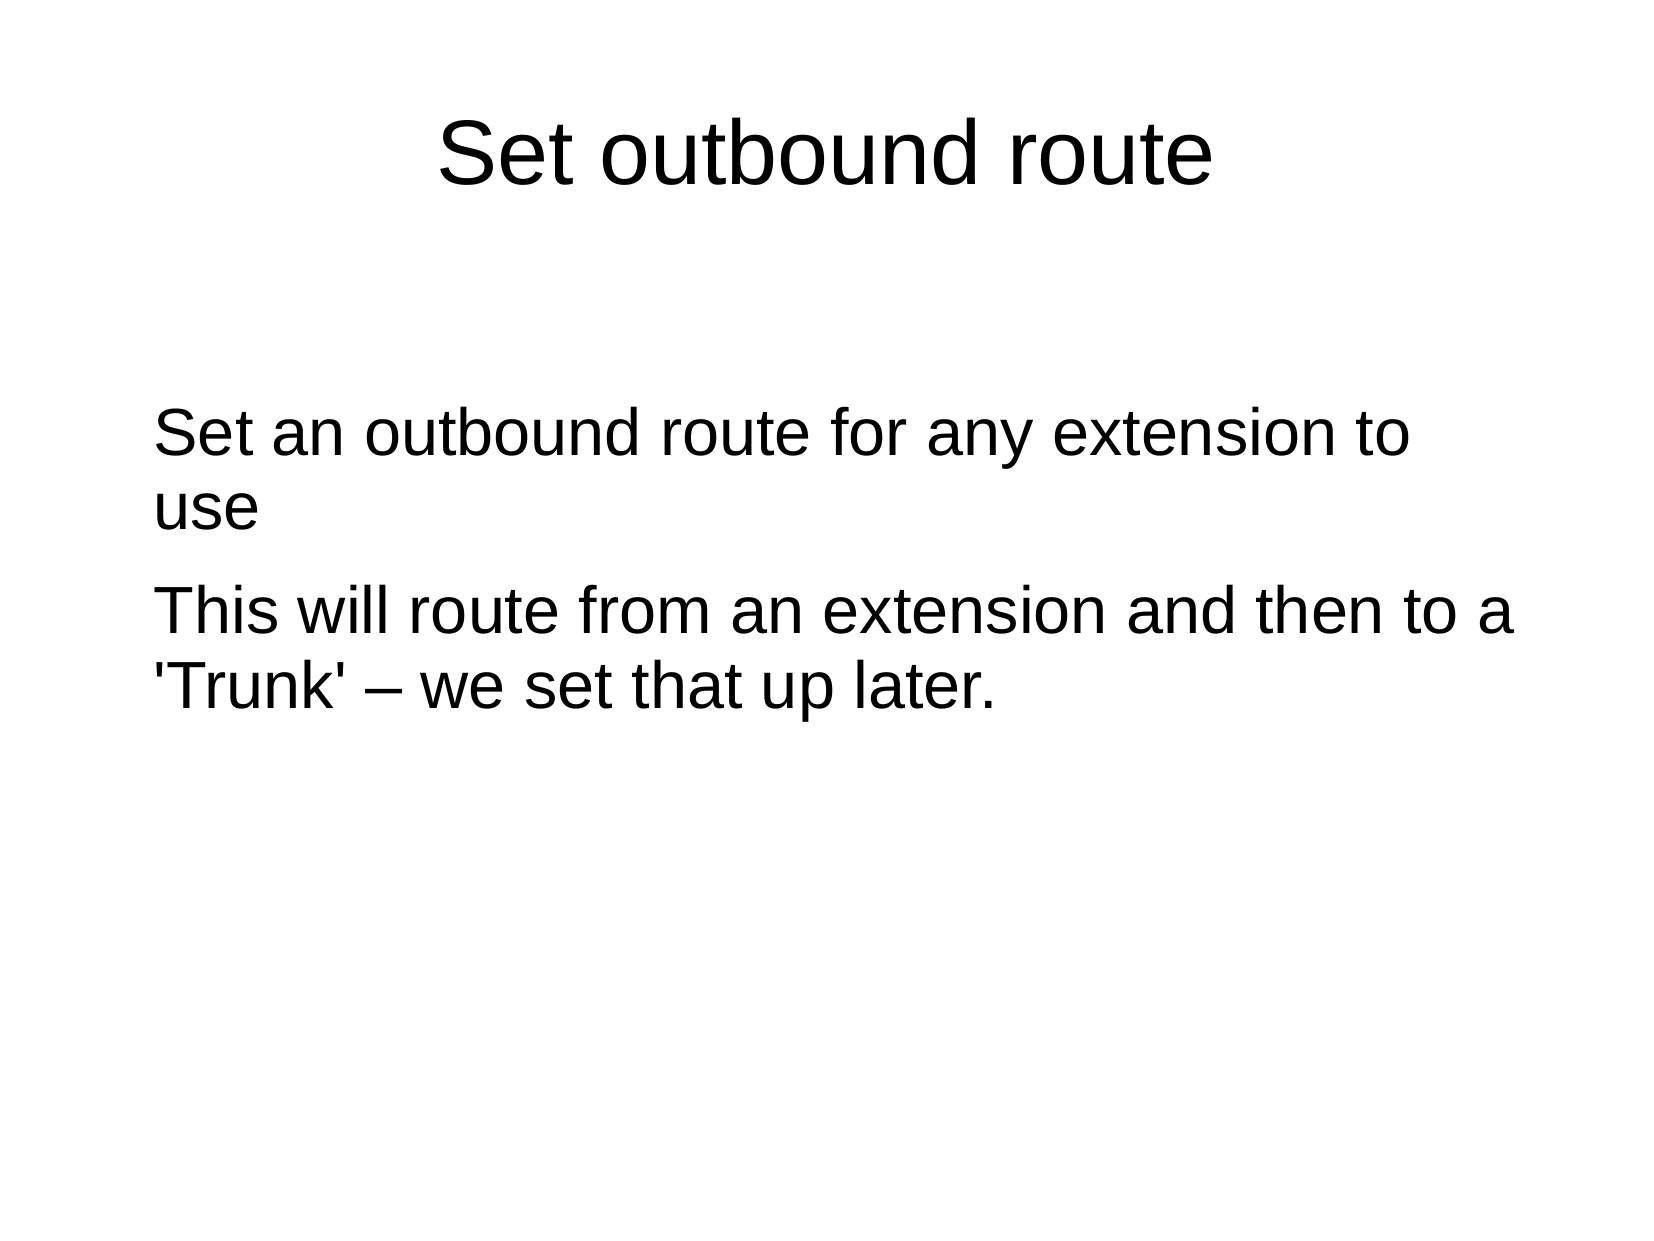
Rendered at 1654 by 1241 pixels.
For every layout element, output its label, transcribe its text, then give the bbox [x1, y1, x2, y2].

title Set outbound route [82, 49, 1571, 257]
list Set an outbound route for any extension to use This will route from an extension and then to a 'Trunk' – we set that up later. [82, 290, 1538, 1010]
